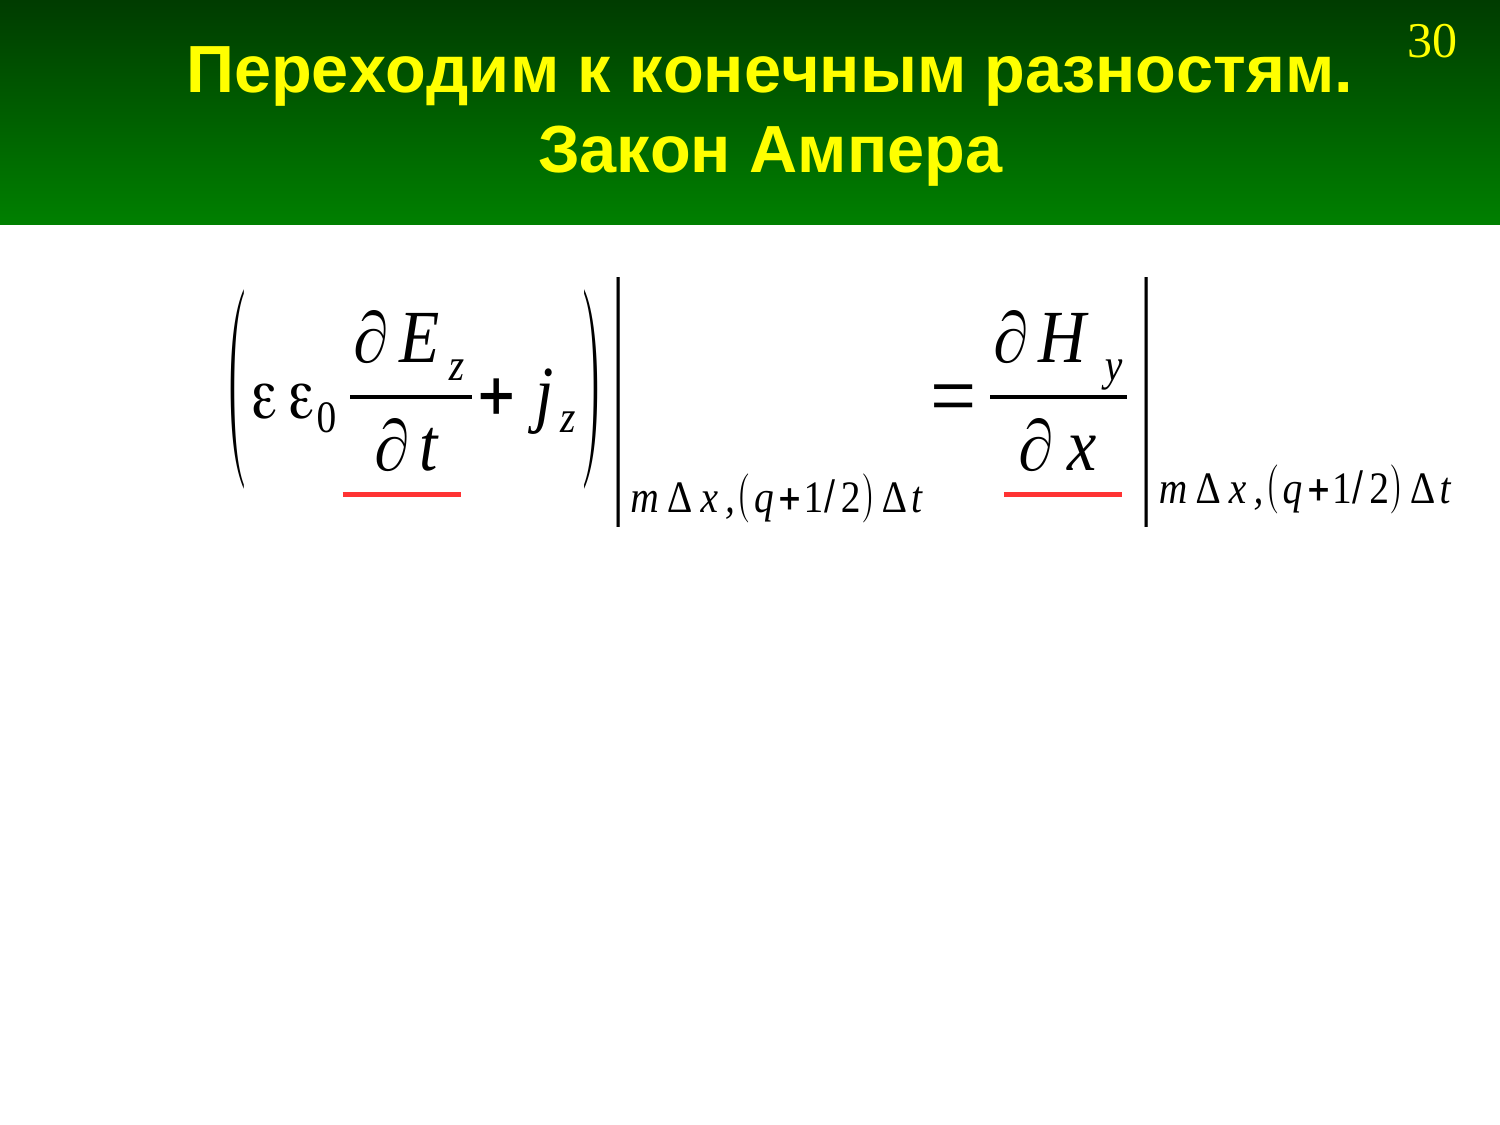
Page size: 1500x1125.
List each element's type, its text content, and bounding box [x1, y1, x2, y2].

title Переходим к конечным разностям. Закон Ампера [100, 0, 1441, 249]
chart [209, 277, 1470, 527]
